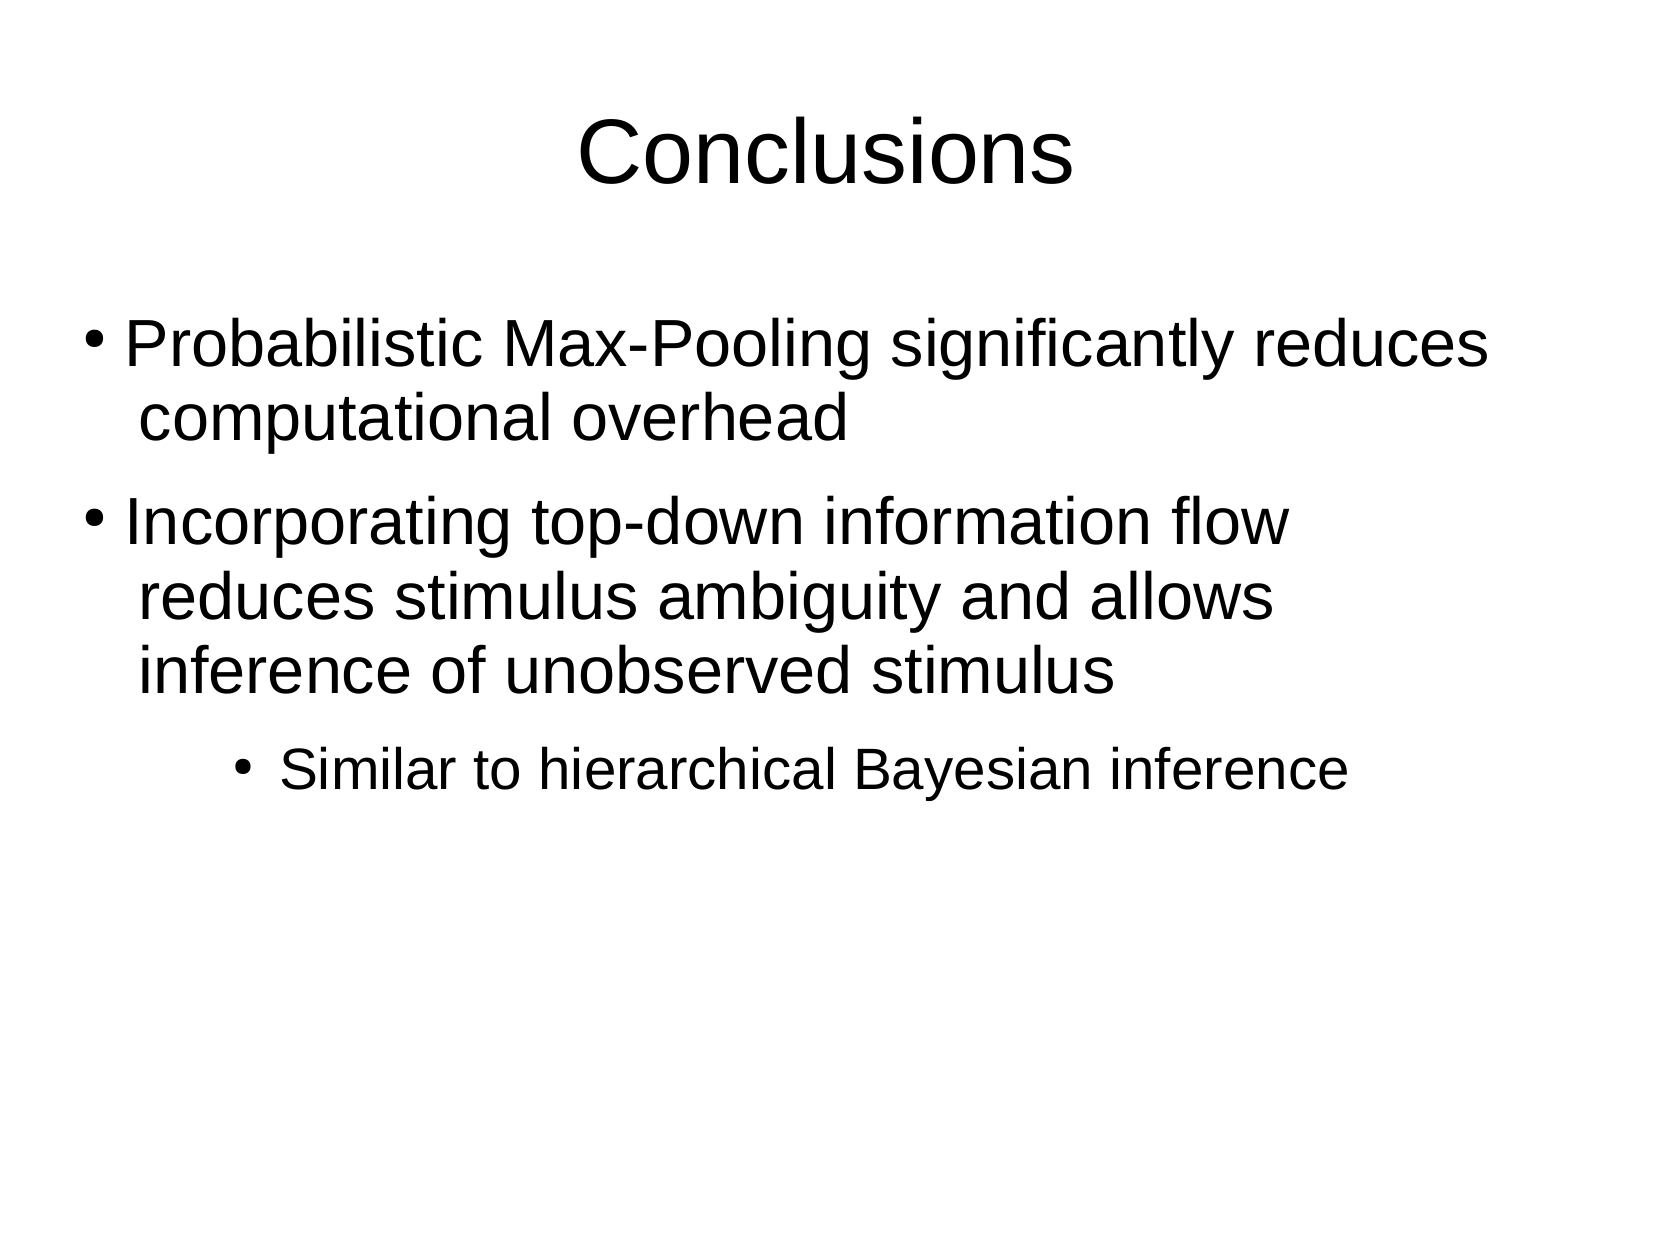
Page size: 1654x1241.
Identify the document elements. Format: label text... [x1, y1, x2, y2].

list Probabilistic Max-Pooling significantly reduces computational overhead Incorporating top-down information flow reduces stimulus ambiguity and allows inference of unobserved stimulus Similar to hierarchical Bayesian inference [82, 301, 1538, 1022]
title Conclusions [82, 49, 1571, 257]
